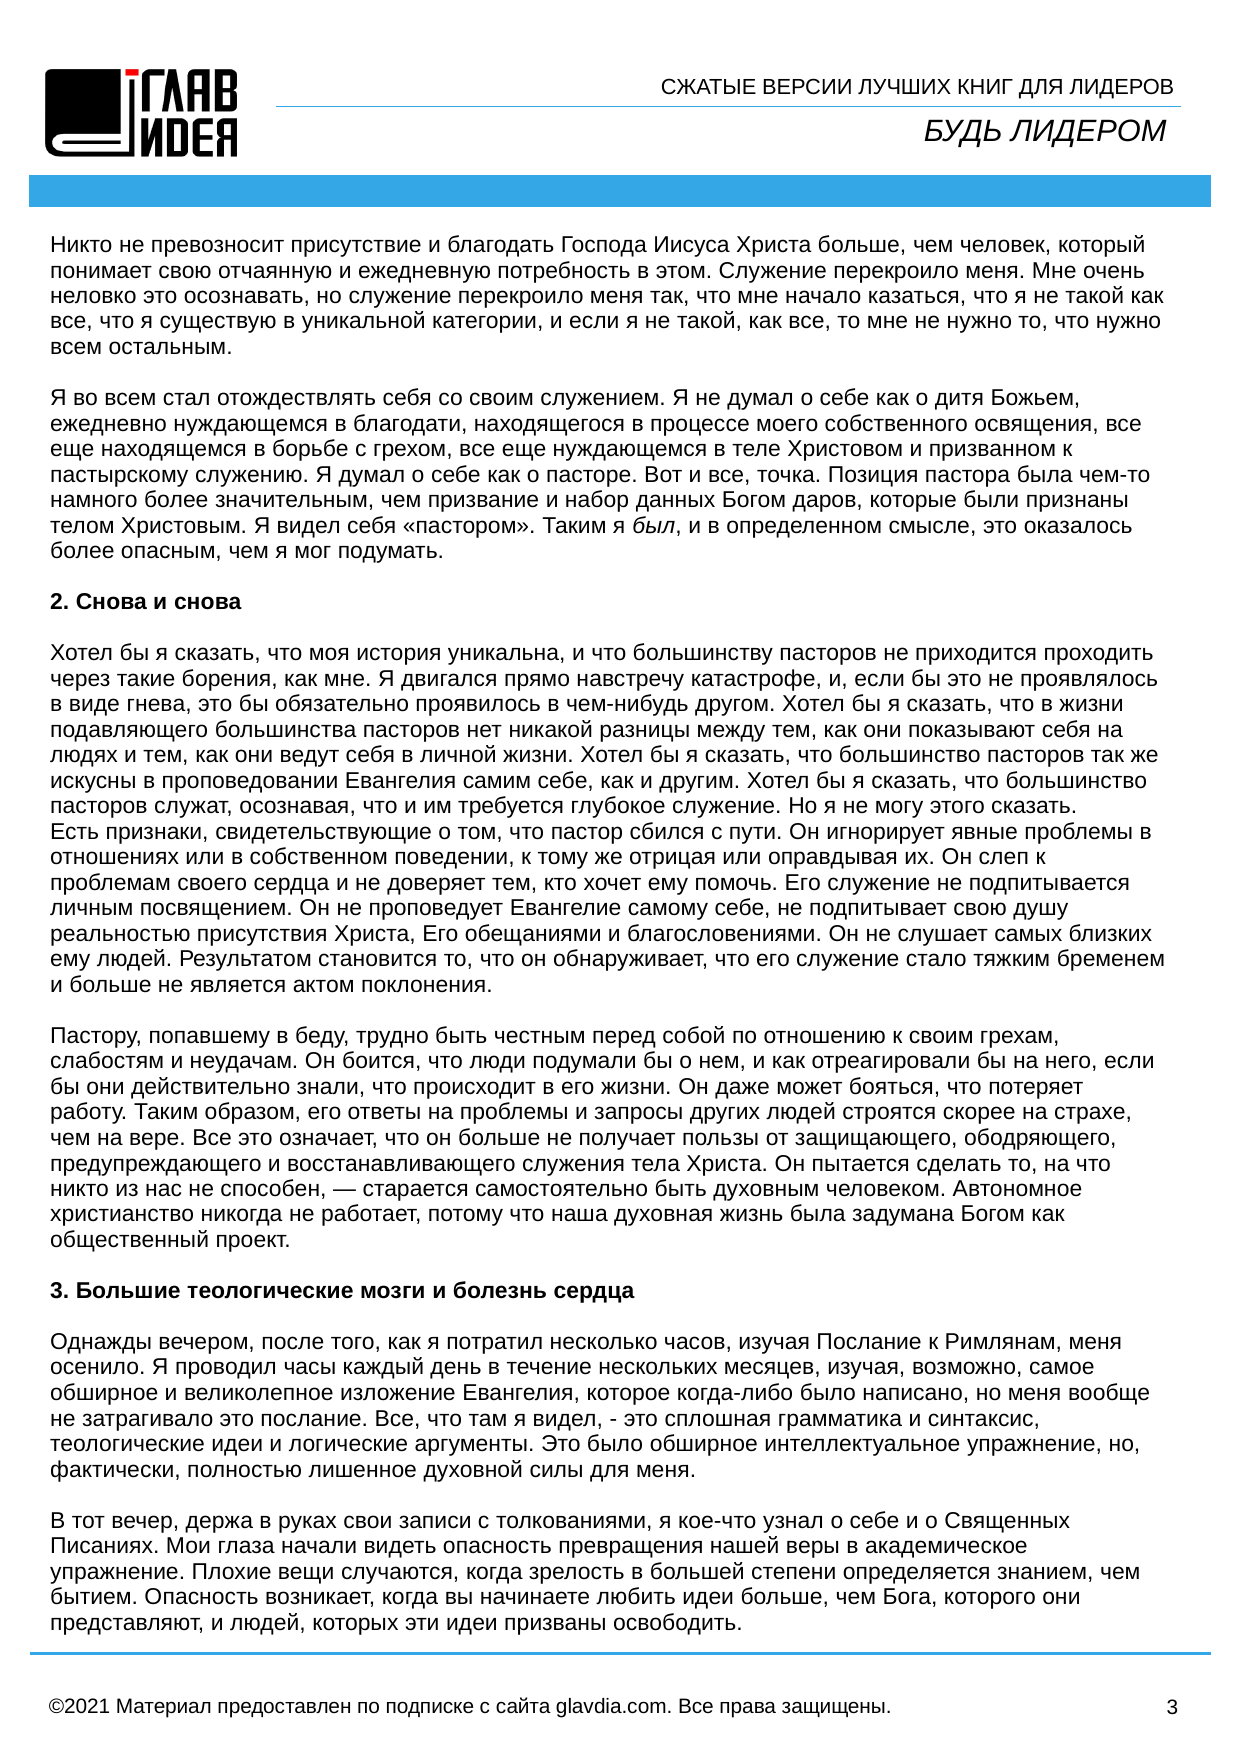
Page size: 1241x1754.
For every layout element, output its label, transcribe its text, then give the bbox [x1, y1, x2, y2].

title СЖАТЫЕ ВЕРСИИ ЛУЧШИХ КНИГ ДЛЯ ЛИДЕРОВ [464, 107, 747, 111]
text_box Никто не превозносит присутствие и благодать Господа Иисуса Христа больше, чем человек, который понимает свою отчаянную и ежедневную потребность в этом. Служение перекроило меня. Мне очень неловко это осознавать, но служение перекроило меня так, что мне начало казаться, что я не такой как все, что я существую в уникальной категории, и если я не такой, как все, то мне не нужно то, что нужно всем остальным. Я во всем стал отождествлять себя со своим служением. Я не думал о себе как о дитя Божьем, ежедневно нуждающемся в благодати, находящегося в процессе моего собственного освящения, все еще находящемся в борьбе с грехом, все еще нуждающемся в теле Христовом и призванном к пастырскому служению. Я думал о себе как о пасторе. Вот и все, точка. Позиция пастора была чем-то намного более значительным, чем призвание и набор данных Богом даров, которые были признаны телом Христовым. Я видел себя «пастором». Таким я был, и в определенном смысле, это оказалось более опасным, чем я мог подумать. 2. Снова и снова Хотел бы я сказать, что моя история уникальна, и что большинству пасторов не приходится проходить через такие борения, как мне. Я двигался прямо навстречу катастрофе, и, если бы это не проявлялось в виде гнева, это бы обязательно проявилось в чем-нибудь другом. Хотел бы я сказать, что в жизни подавляющего большинства пасторов нет никакой разницы между тем, как они показывают себя на людях и тем, как они ведут себя в личной жизни. Хотел бы я сказать, что большинство пасторов так же искусны в проповедовании Евангелия самим себе, как и другим. Хотел бы я сказать, что большинство пасторов служат, осознавая, что и им требуется глубокое служение. Но я не могу этого сказать. Есть признаки, свидетельствующие о том, что пастор сбился с пути. Он игнорирует явные проблемы в отношениях или в собственном поведении, к тому же отрицая или оправдывая их. Он слеп к проблемам своего сердца и не доверяет тем, кто хочет ему помочь. Его служение не подпитывается личным посвящением. Он не проповедует Евангелие самому себе, не подпитывает свою душу реальностью присутствия Христа, Его обещаниями и благословениями. Он не слушает самых близких ему людей. Результатом становится то, что он обнаруживает, что его служение стало тяжким бременем и больше не является актом поклонения. Пастору, попавшему в беду, трудно быть честным перед собой по отношению к своим грехам, слабостям и неудачам. Он боится, что люди подумали бы о нем, и как отреагировали бы на него, если бы они действительно знали, что происходит в его жизни. Он даже может бояться, что потеряет работу. Таким образом, его ответы на проблемы и запросы других людей строятся скорее на страхе, чем на вере. Все это означает, что он больше не получает пользы от защищающего, ободряющего, предупреждающего и восстанавливающего служения тела Христа. Он пытается сделать то, на что никто из нас не способен, — старается самостоятельно быть духовным человеком. Автономное христианство никогда не работает, потому что наша духовная жизнь была задумана Богом как общественный проект. 3. Большие теологические мозги и болезнь сердца Однажды вечером, после того, как я потратил несколько часов, изучая Послание к Римлянам, меня осенило. Я проводил часы каждый день в течение нескольких месяцев, изучая, возможно, самое обширное и великолепное изложение Евангелия, которое когда-либо было написано, но меня вообще не затрагивало это послание. Все, что там я видел, - это сплошная грамматика и синтаксис, теологические идеи и логические аргументы. Это было обширное интеллектуальное упражнение, но, фактически, полностью лишенное духовной силы для меня. В тот вечер, держа в руках свои записи с толкованиями, я кое-что узнал о себе и о Священных Писаниях. Мои глаза начали видеть опасность превращения нашей веры в академическое упражнение. Плохие вещи случаются, когда зрелость в большей степени определяется знанием, чем бытием. Опасность возникает, когда вы начинаете любить идеи больше, чем Бога, которого они представляют, и людей, которых эти идеи призваны освободить. [29, 224, 1182, 1643]
title СЖАТЫЕ ВЕРСИИ ЛУЧШИХ КНИГ ДЛЯ ЛИДЕРОВ [464, 62, 1182, 106]
picture [45, 69, 237, 157]
text_box [29, 175, 1211, 207]
text_box БУДЬ ЛИДЕРОМ [747, 107, 1182, 170]
